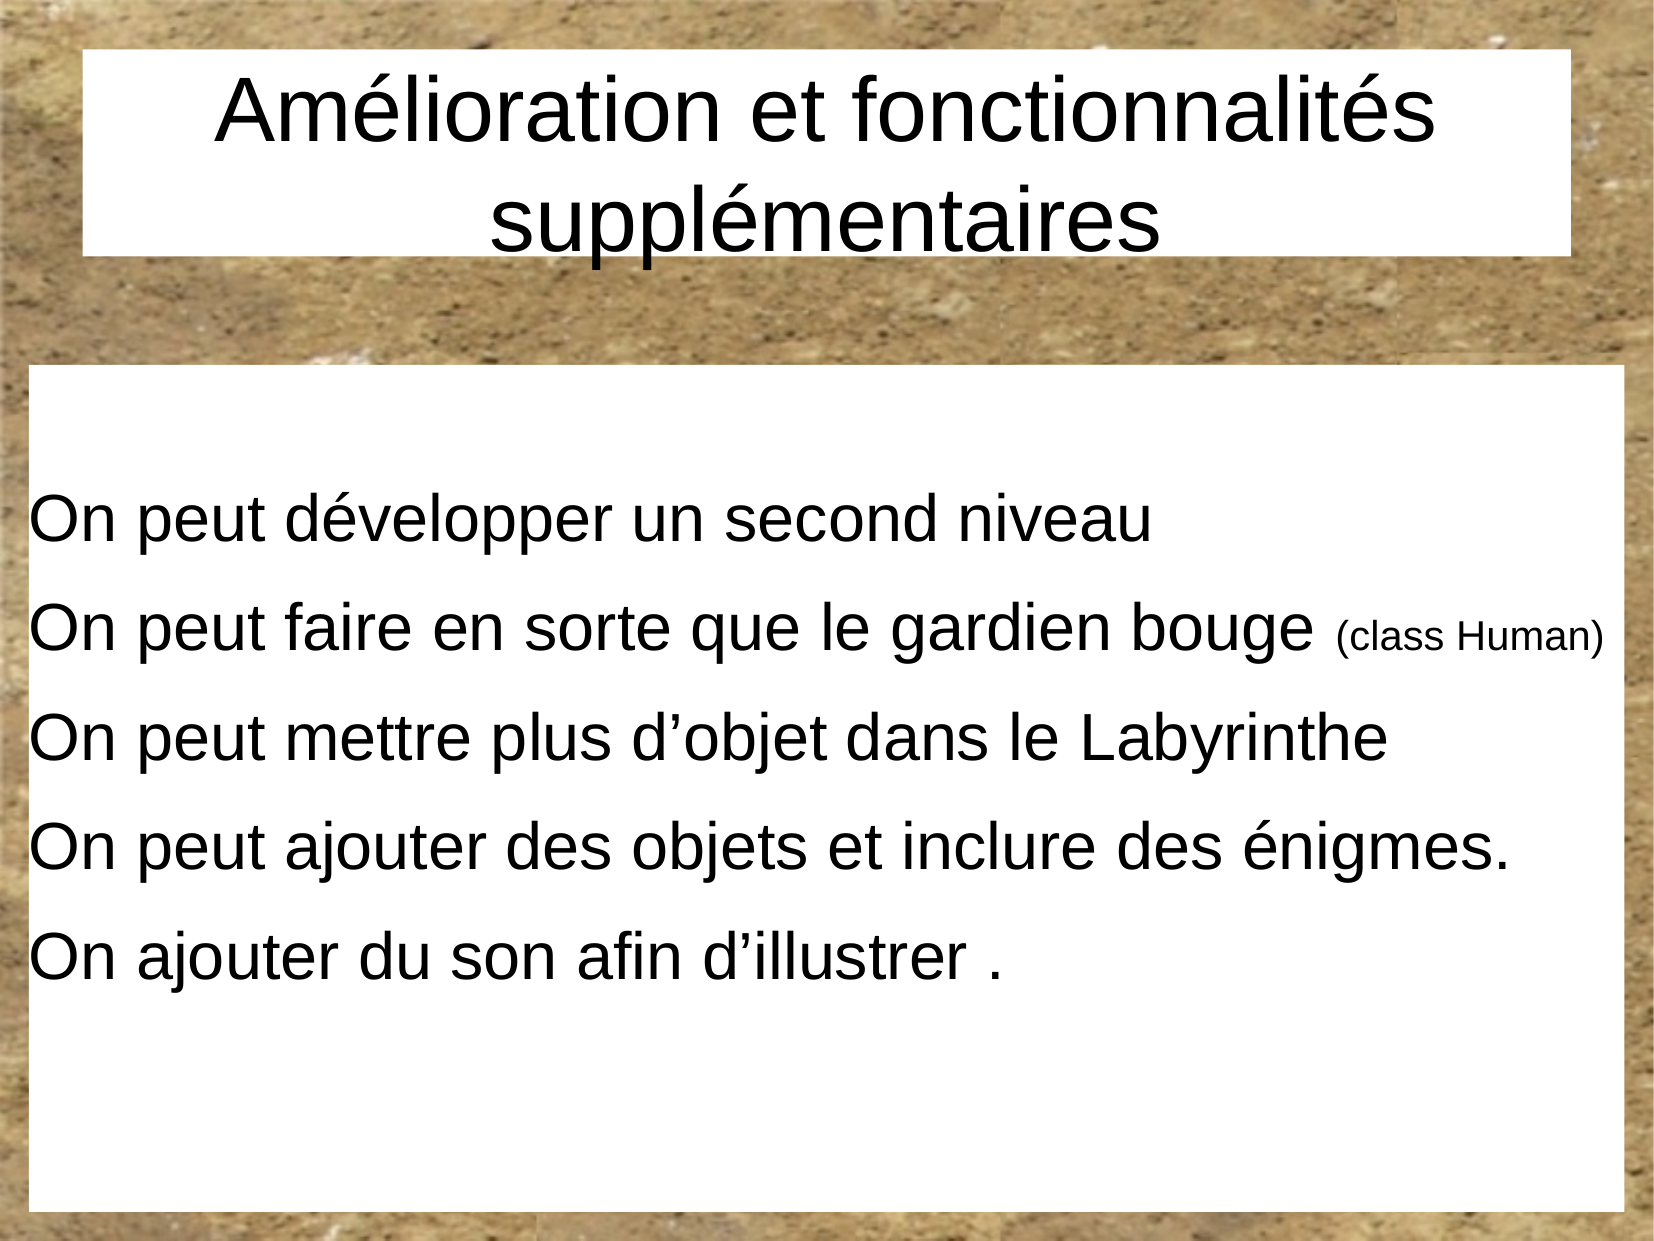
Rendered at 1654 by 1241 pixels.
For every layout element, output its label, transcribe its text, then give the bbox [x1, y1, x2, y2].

picture [0, 0, 1654, 1241]
title Amélioration et fonctionnalités supplémentaires [82, 49, 1571, 257]
list On peut développer un second niveau On peut faire en sorte que le gardien bouge (class Human) On peut mettre plus d’objet dans le Labyrinthe On peut ajouter des objets et inclure des énigmes. On ajouter du son afin d’illustrer . [28, 364, 1625, 1212]
